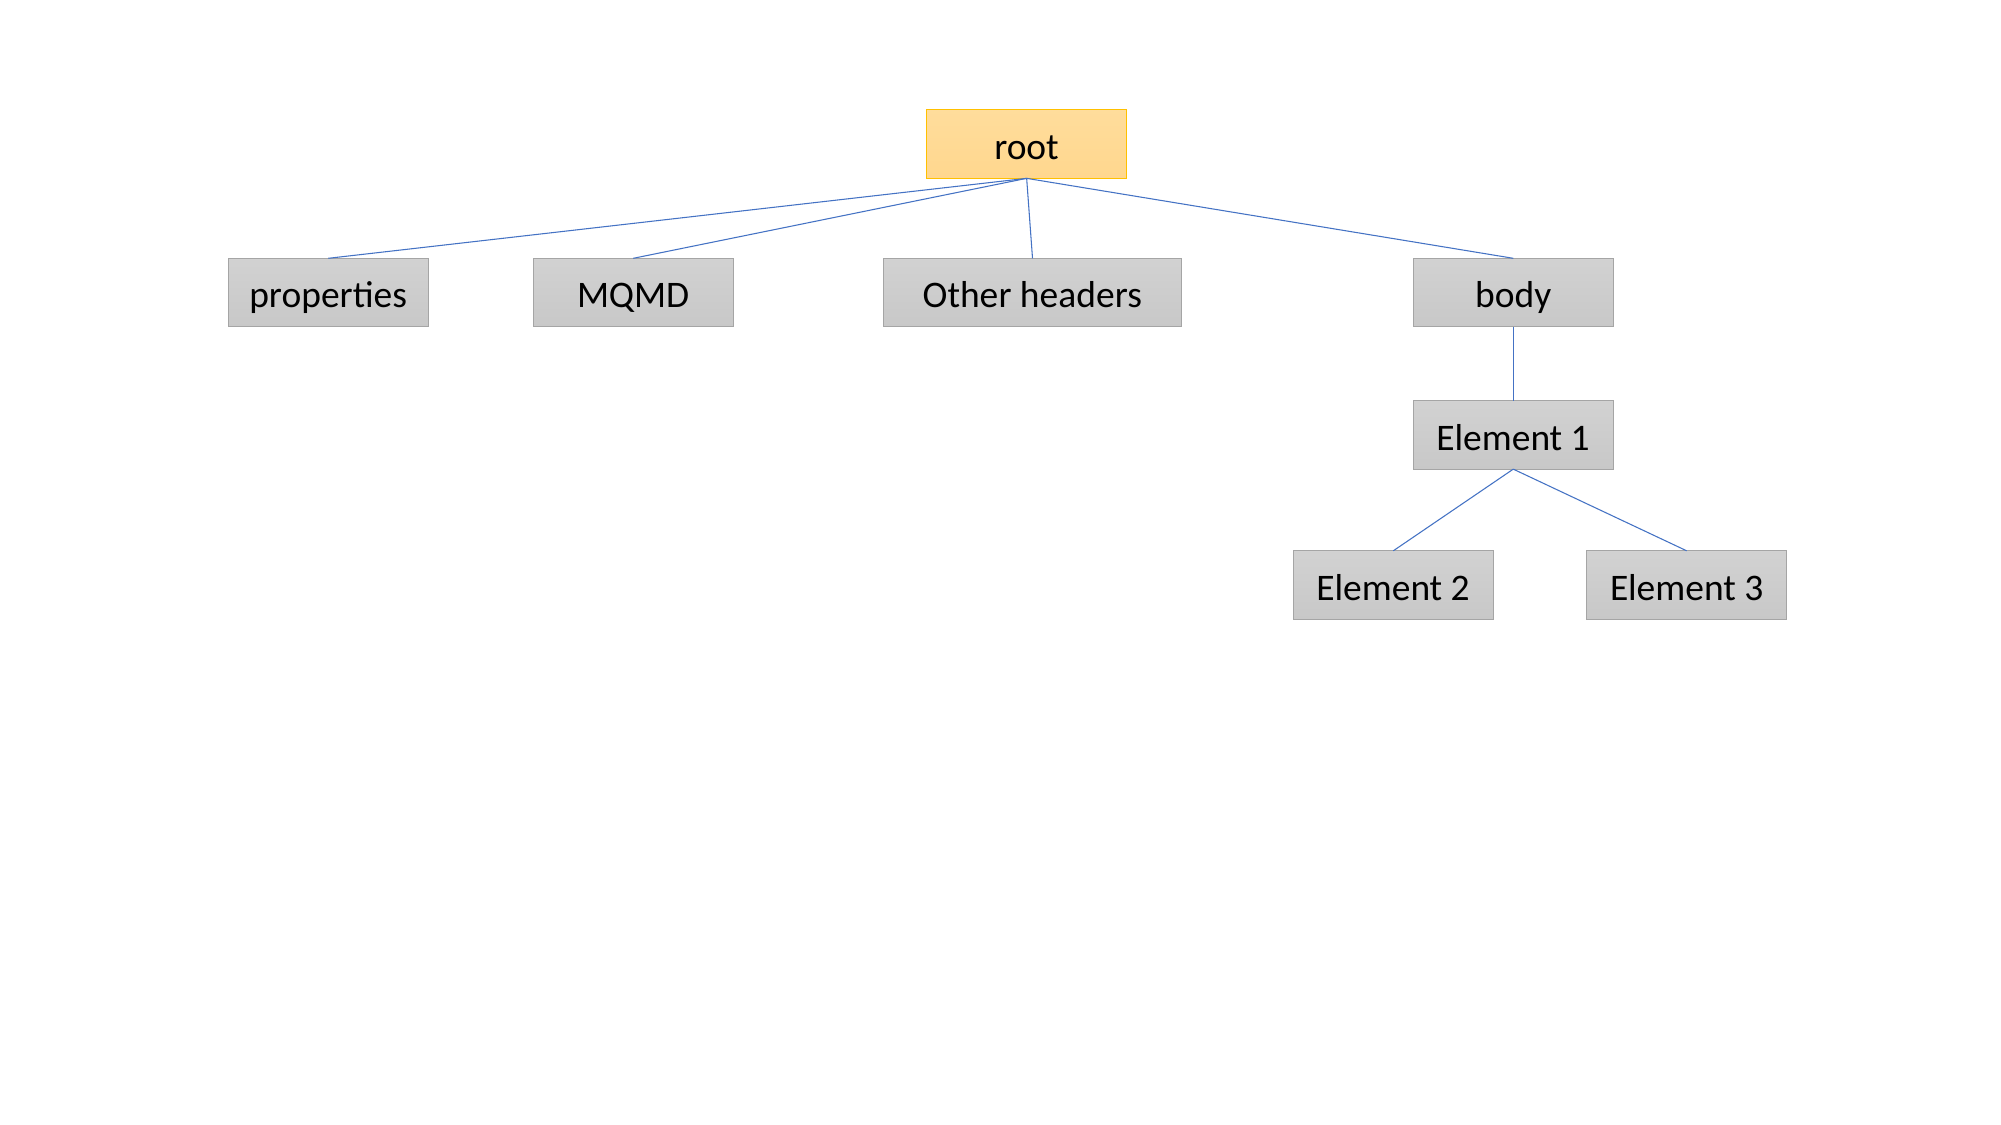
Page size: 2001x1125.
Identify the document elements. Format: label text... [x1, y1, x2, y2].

text_box Element 3 [1587, 551, 1787, 619]
text_box Element 1 [1413, 401, 1613, 469]
text_box Other headers [883, 258, 1182, 327]
text_box Element 2 [1293, 551, 1493, 619]
text_box properties [228, 258, 428, 327]
text_box MQMD [533, 258, 733, 327]
text_box body [1413, 258, 1613, 327]
text_box root [927, 110, 1127, 178]
